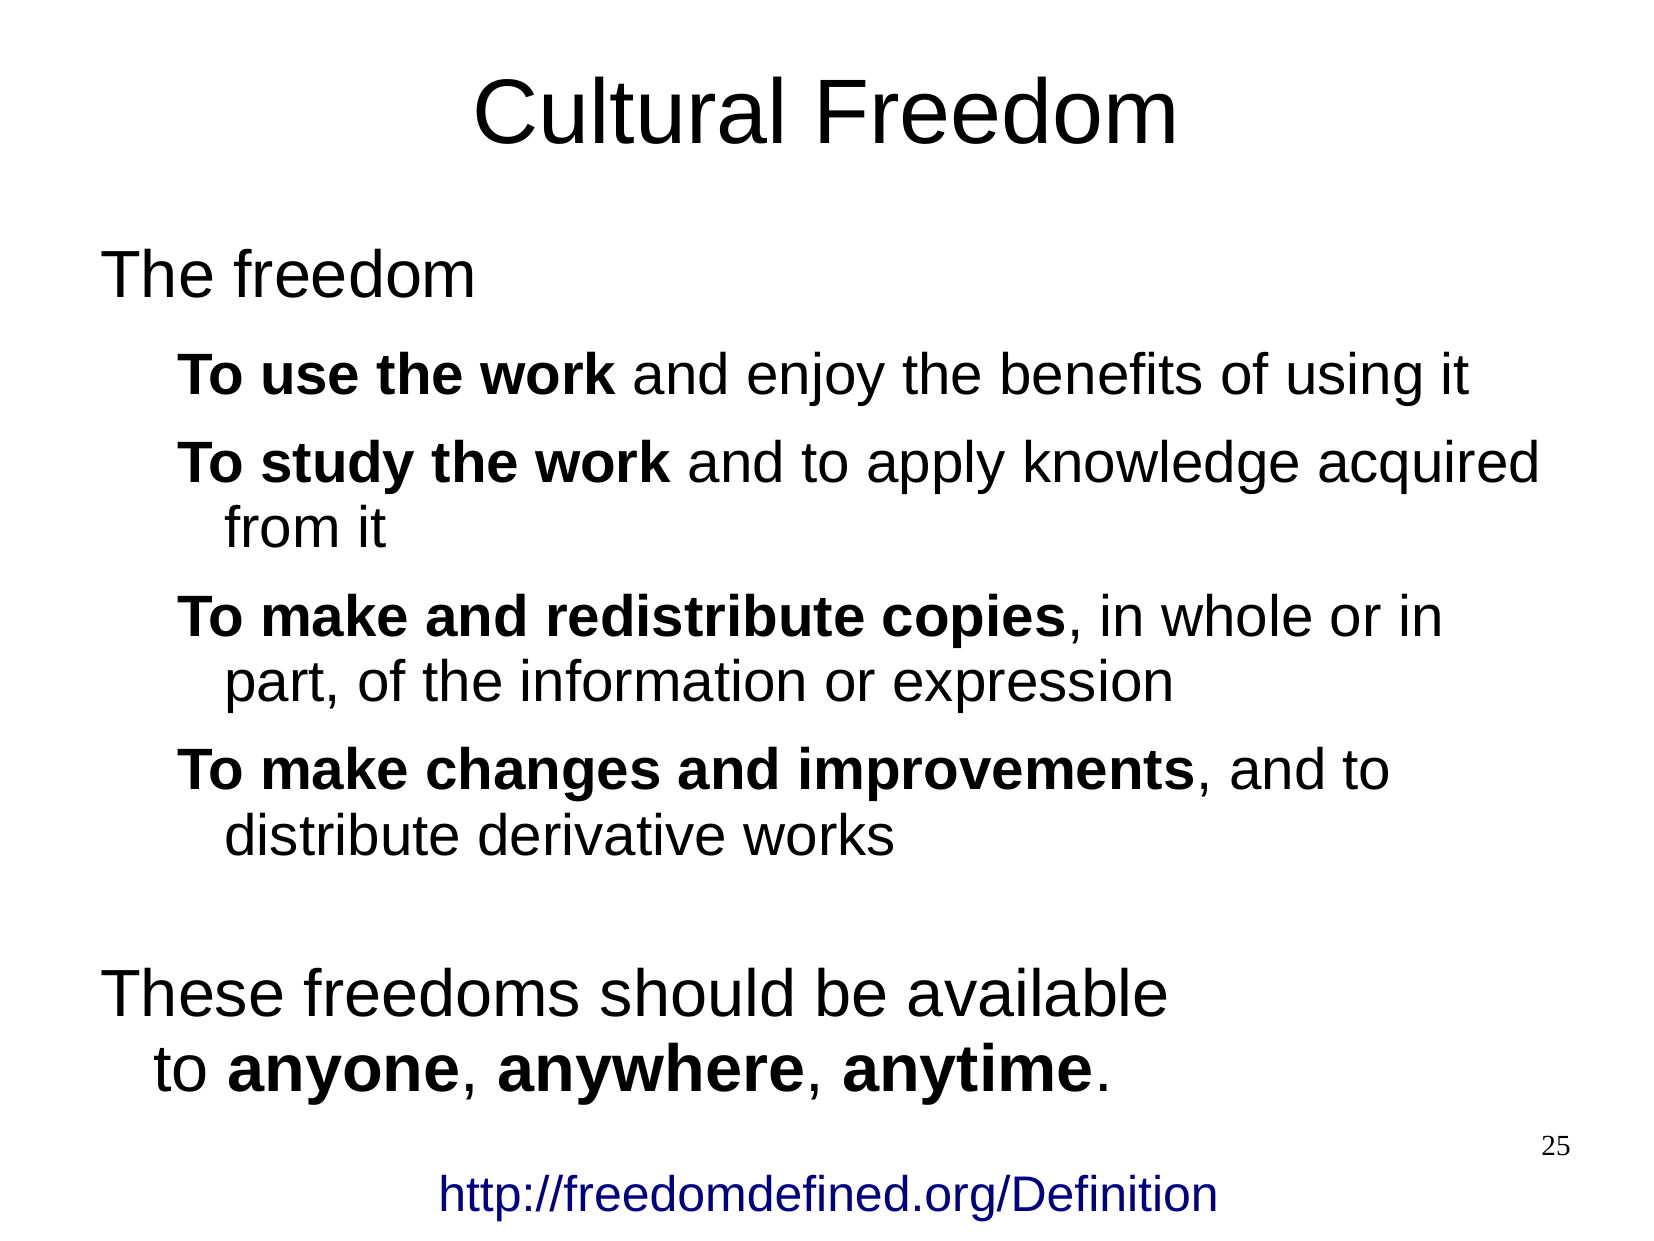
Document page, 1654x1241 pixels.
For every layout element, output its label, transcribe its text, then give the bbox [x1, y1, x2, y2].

title Cultural Freedom [82, 8, 1571, 216]
text_box http://freedomdefined.org/Definition [247, 1165, 1407, 1222]
list The freedom To use the work and enjoy the benefits of using it To study the work and to apply knowledge acquired from it To make and redistribute copies, in whole or in part, of the information or expression To make changes and improvements, and to distribute derivative works These freedoms should be available to anyone, anywhere, anytime. [82, 237, 1571, 1111]
